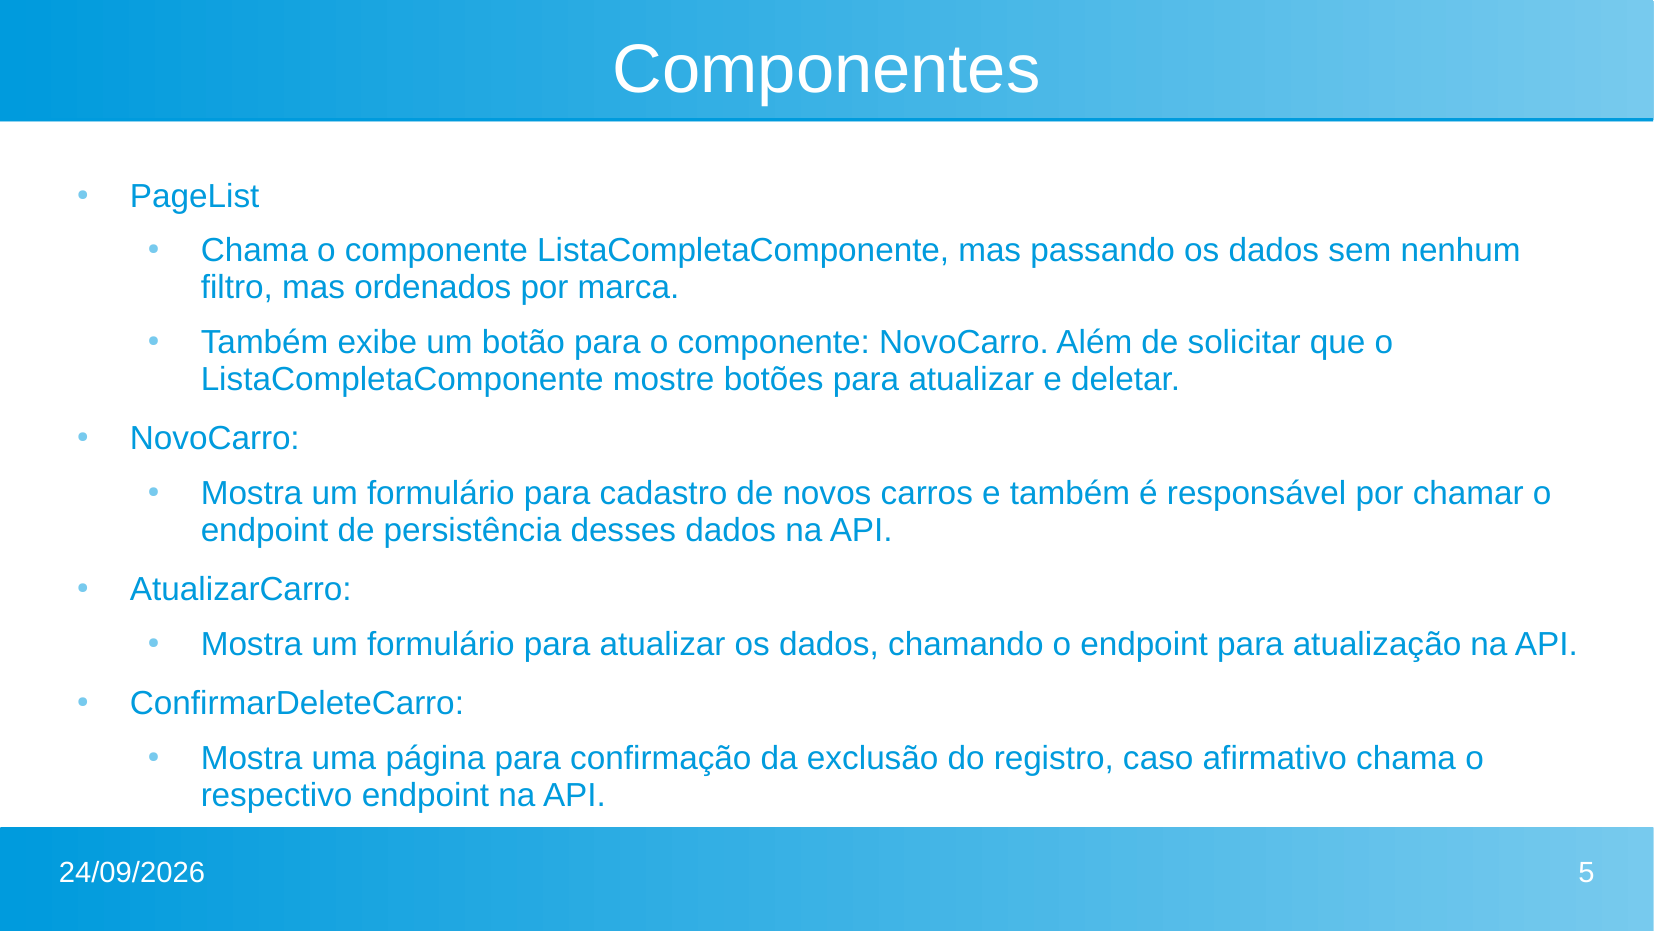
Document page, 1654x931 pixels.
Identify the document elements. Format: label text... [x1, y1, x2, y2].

title Componentes [59, 29, 1595, 108]
list PageList Chama o componente ListaCompletaComponente, mas passando os dados sem nenhum filtro, mas ordenados por marca. Também exibe um botão para o componente: NovoCarro. Além de solicitar que o ListaCompletaComponente mostre botões para atualizar e deletar. NovoCarro: Mostra um formulário para cadastro de novos carros e também é responsável por chamar o endpoint de persistência desses dados na API. AtualizarCarro: Mostra um formulário para atualizar os dados, chamando o endpoint para atualização na API. ConfirmarDeleteCarro: Mostra uma página para confirmação da exclusão do registro, caso afirmativo chama o respectivo endpoint na API. [59, 177, 1595, 827]
